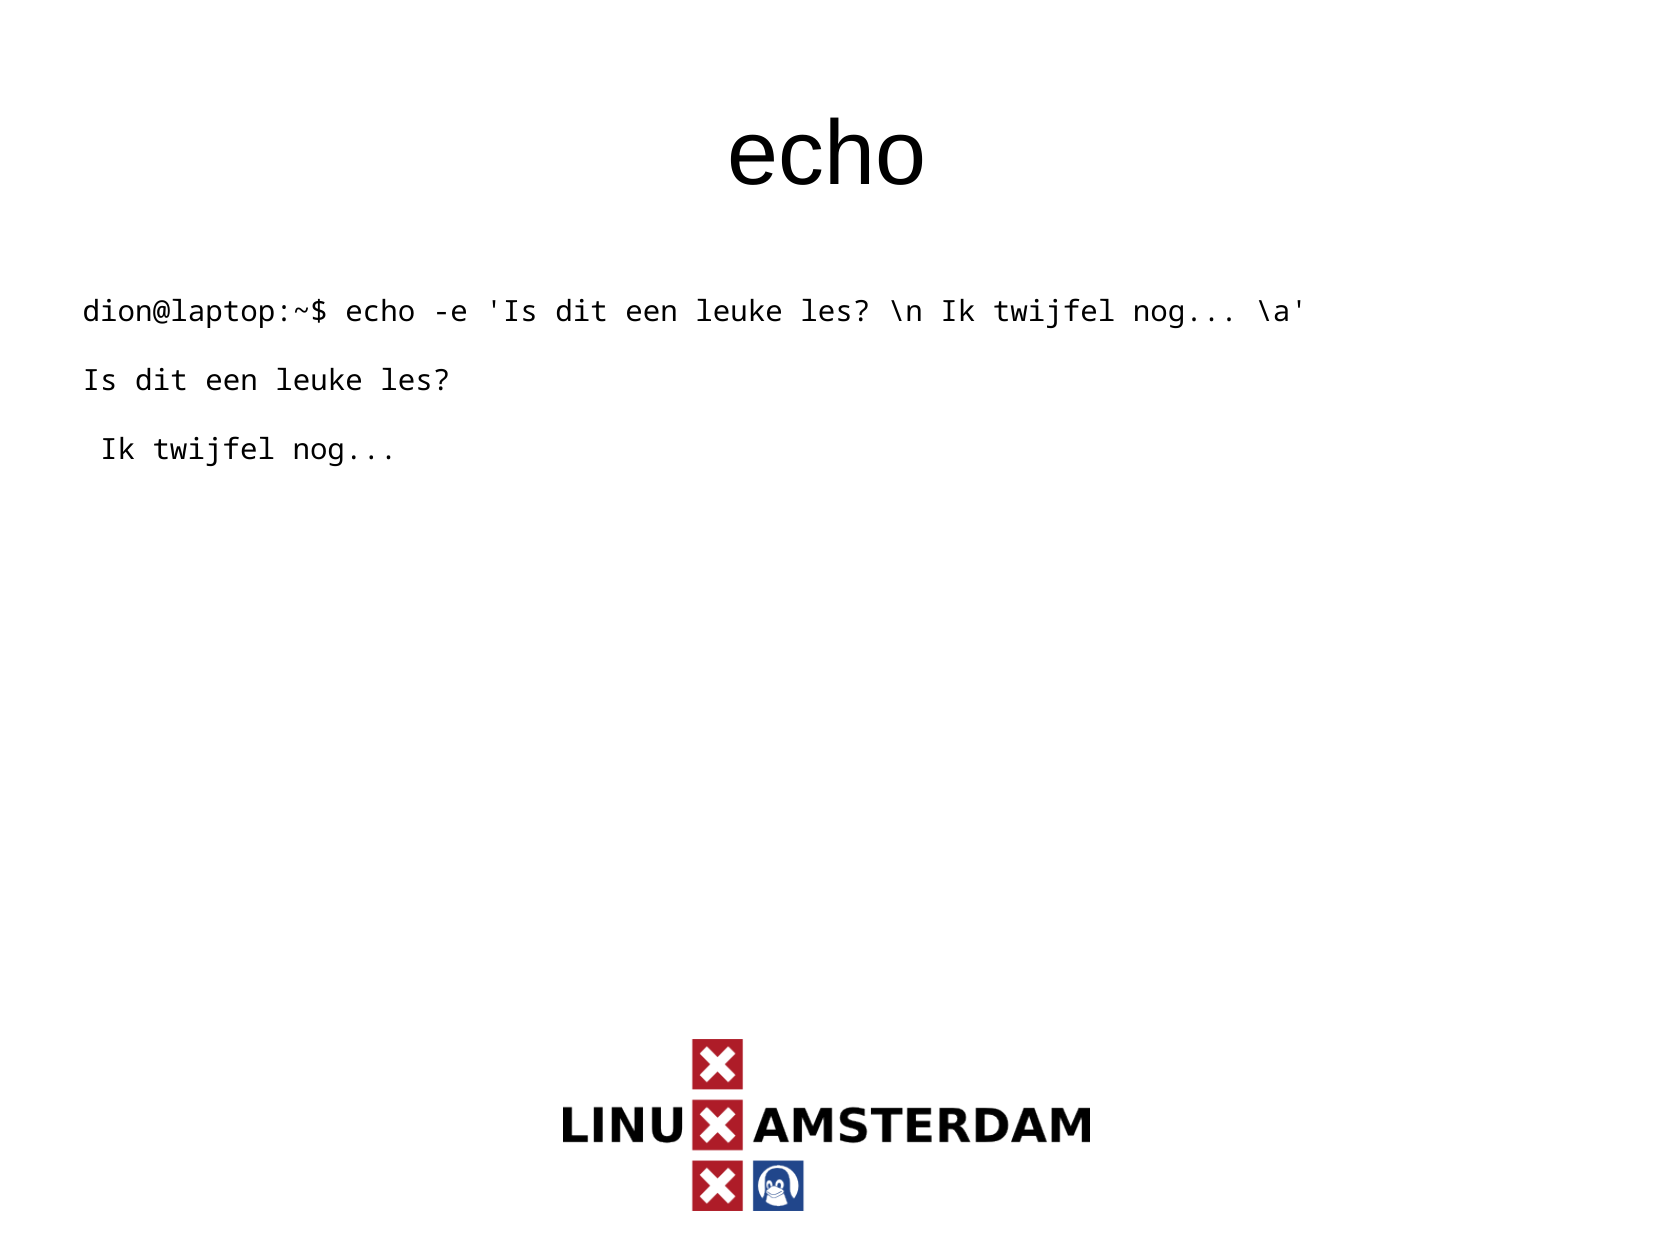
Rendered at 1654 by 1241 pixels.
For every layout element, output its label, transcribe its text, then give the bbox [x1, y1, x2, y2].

list dion@laptop:~$ echo -e 'Is dit een leuke les? \n Ik twijfel nog... \a' Is dit een leuke les? Ik twijfel nog... [82, 290, 1571, 1010]
title echo [82, 49, 1571, 257]
picture [563, 1039, 1090, 1211]
